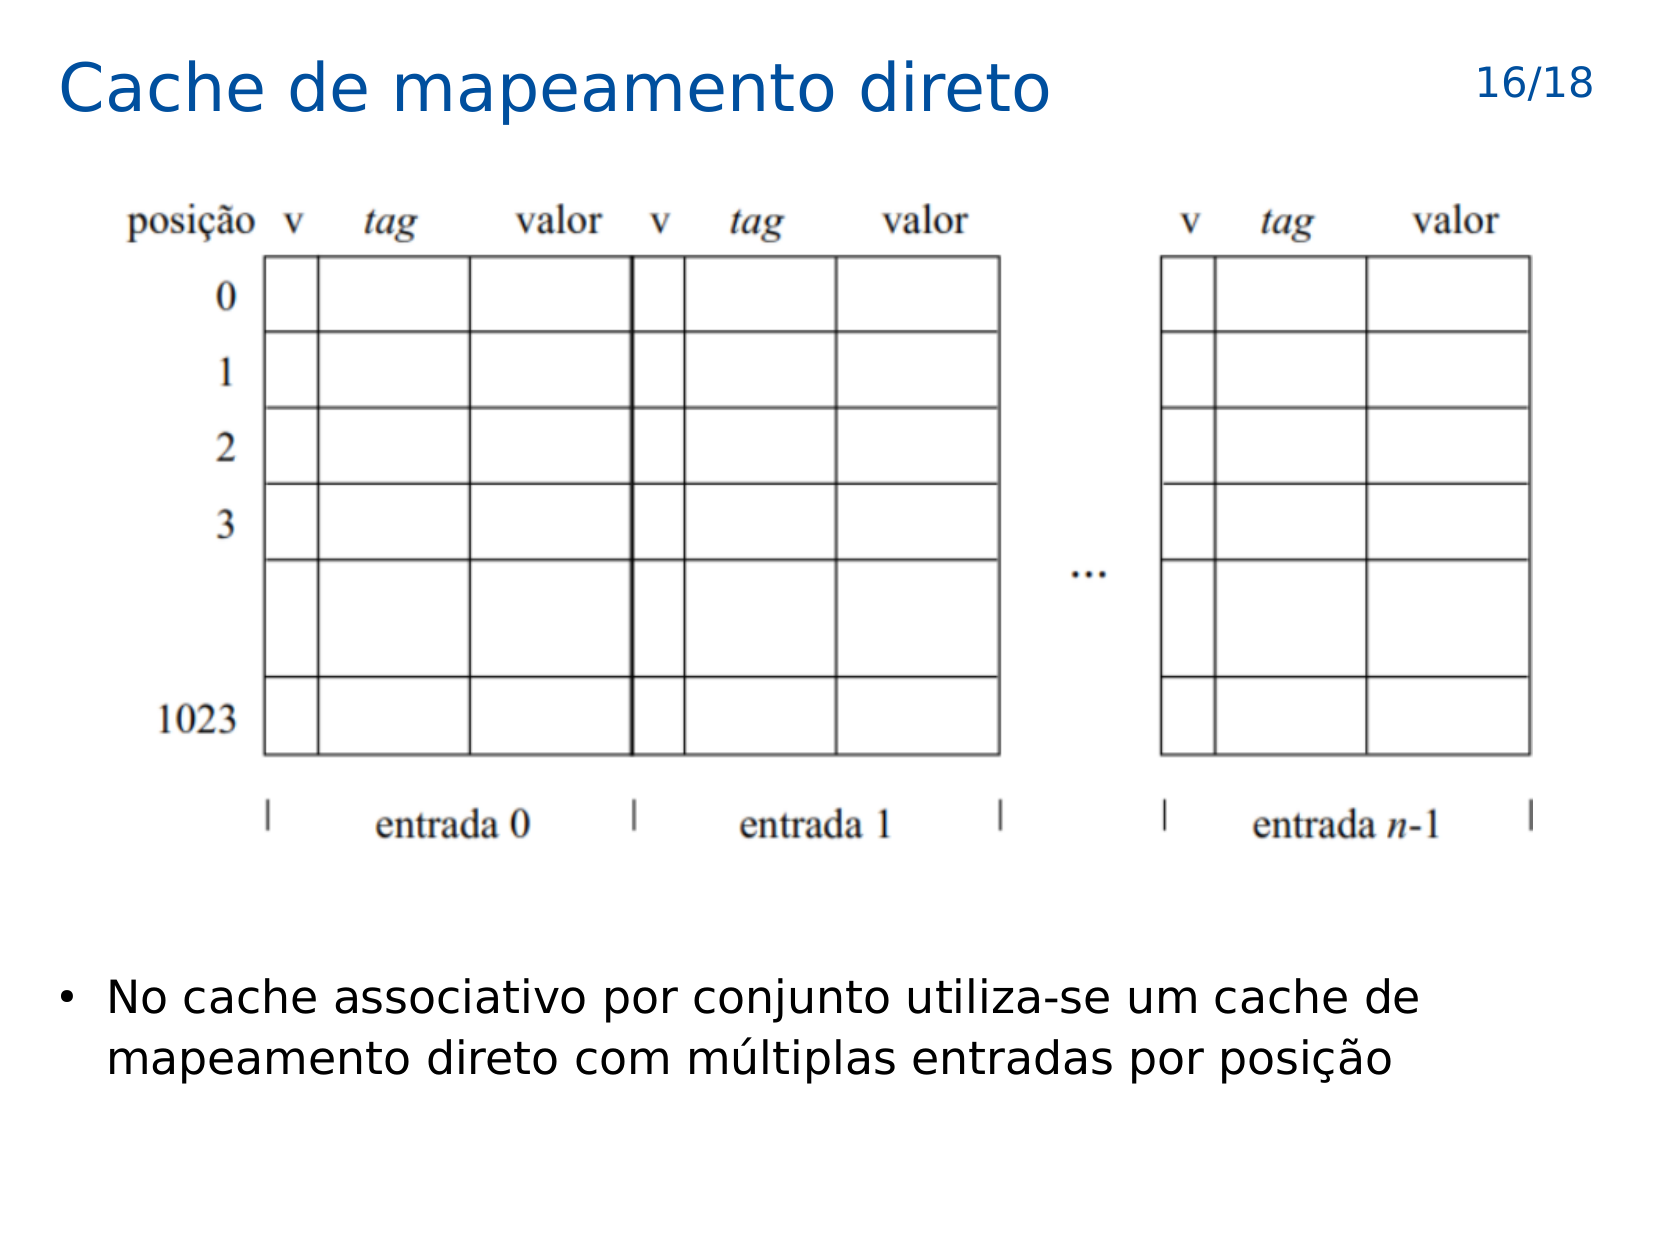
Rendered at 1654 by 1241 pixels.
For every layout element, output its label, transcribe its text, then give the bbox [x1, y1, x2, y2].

list No cache associativo por conjunto utiliza-se um cache de mapeamento direto com múltiplas entradas por posição [59, 962, 1595, 1211]
title Cache de mapeamento direto [59, 29, 1625, 148]
picture [124, 202, 1533, 842]
